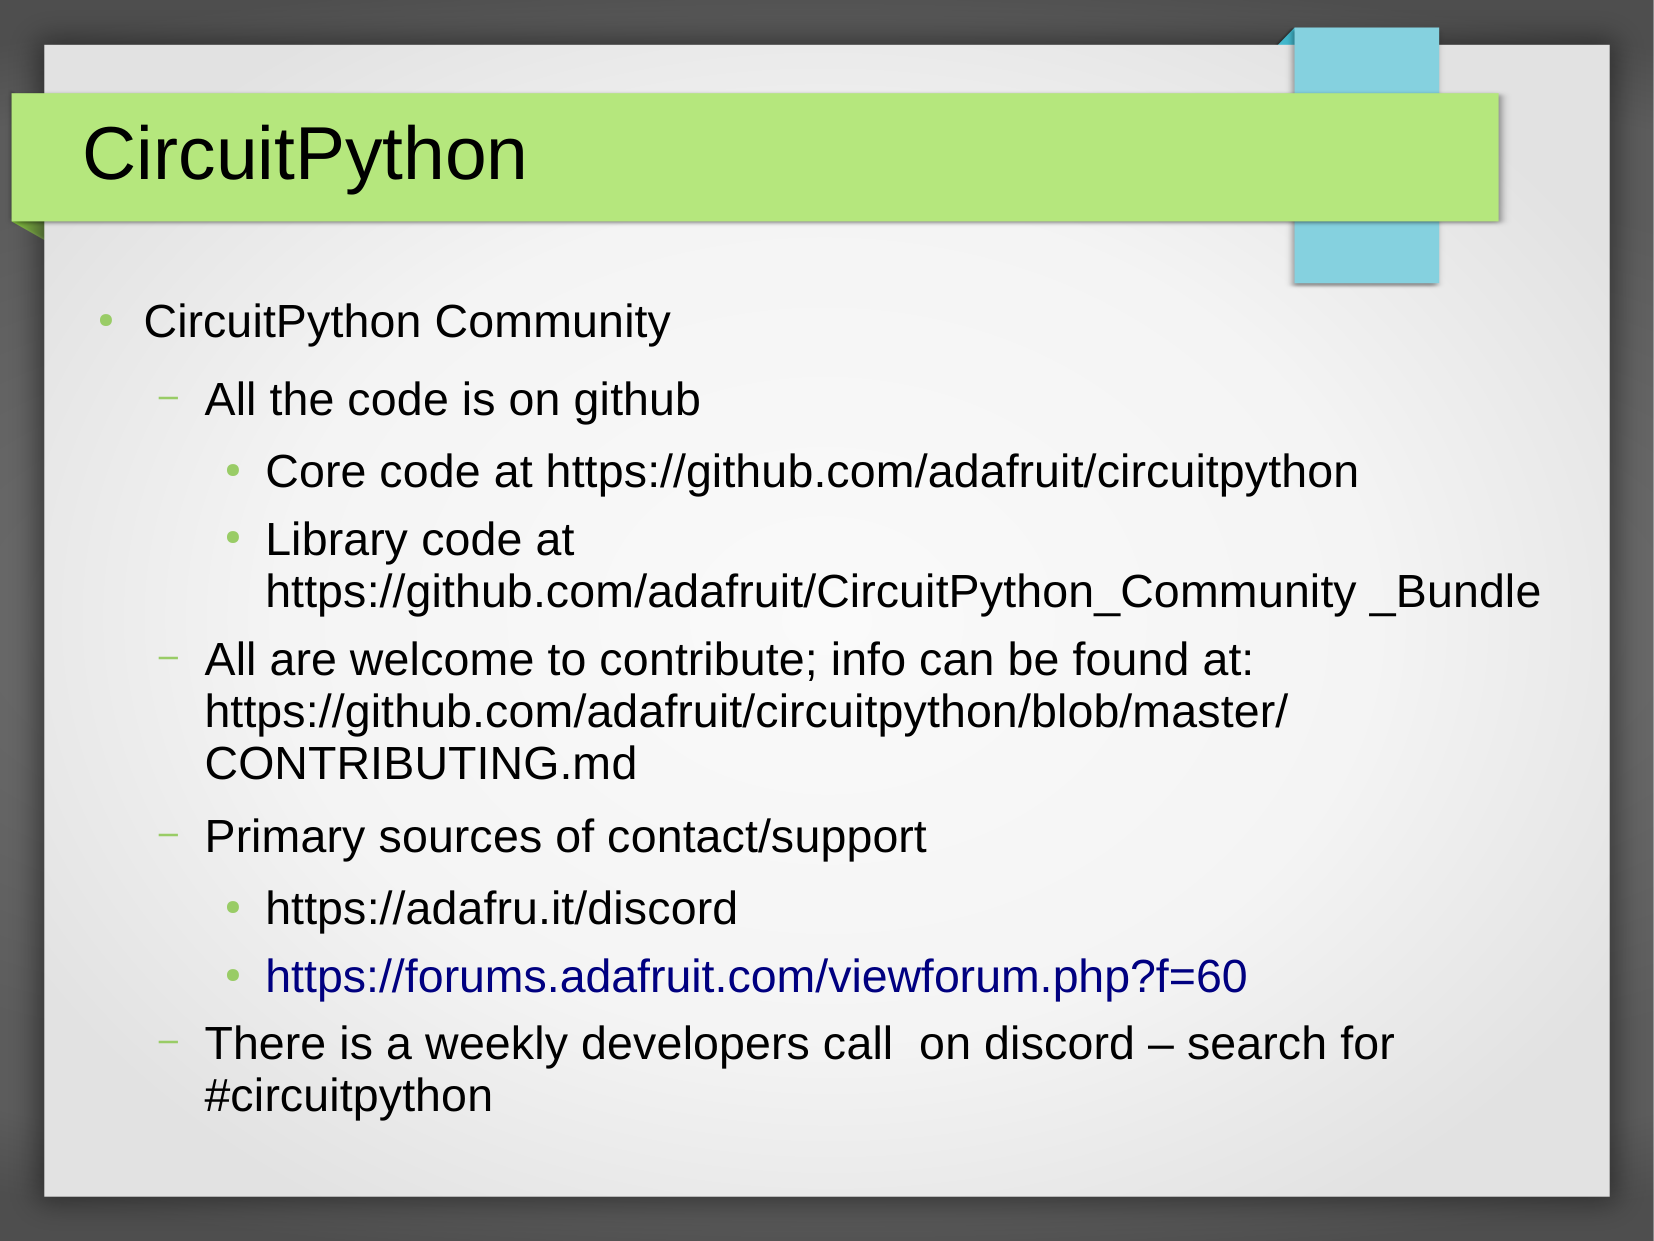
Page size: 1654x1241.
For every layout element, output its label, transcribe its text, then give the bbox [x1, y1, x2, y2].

picture [0, 0, 1654, 1241]
title CircuitPython [82, 94, 1264, 213]
list CircuitPython Community All the code is on github Core code at https://github.com/adafruit/circuitpython Library code at https://github.com/adafruit/CircuitPython_Community _Bundle All are welcome to contribute; info can be found at: https://github.com/adafruit/circuitpython/blob/master/ CONTRIBUTING.md Primary sources of contact/support https://adafru.it/discord https://forums.adafruit.com/viewforum.php?f=60 There is a weekly developers call on discord – search for #circuitpython [82, 295, 1571, 1141]
